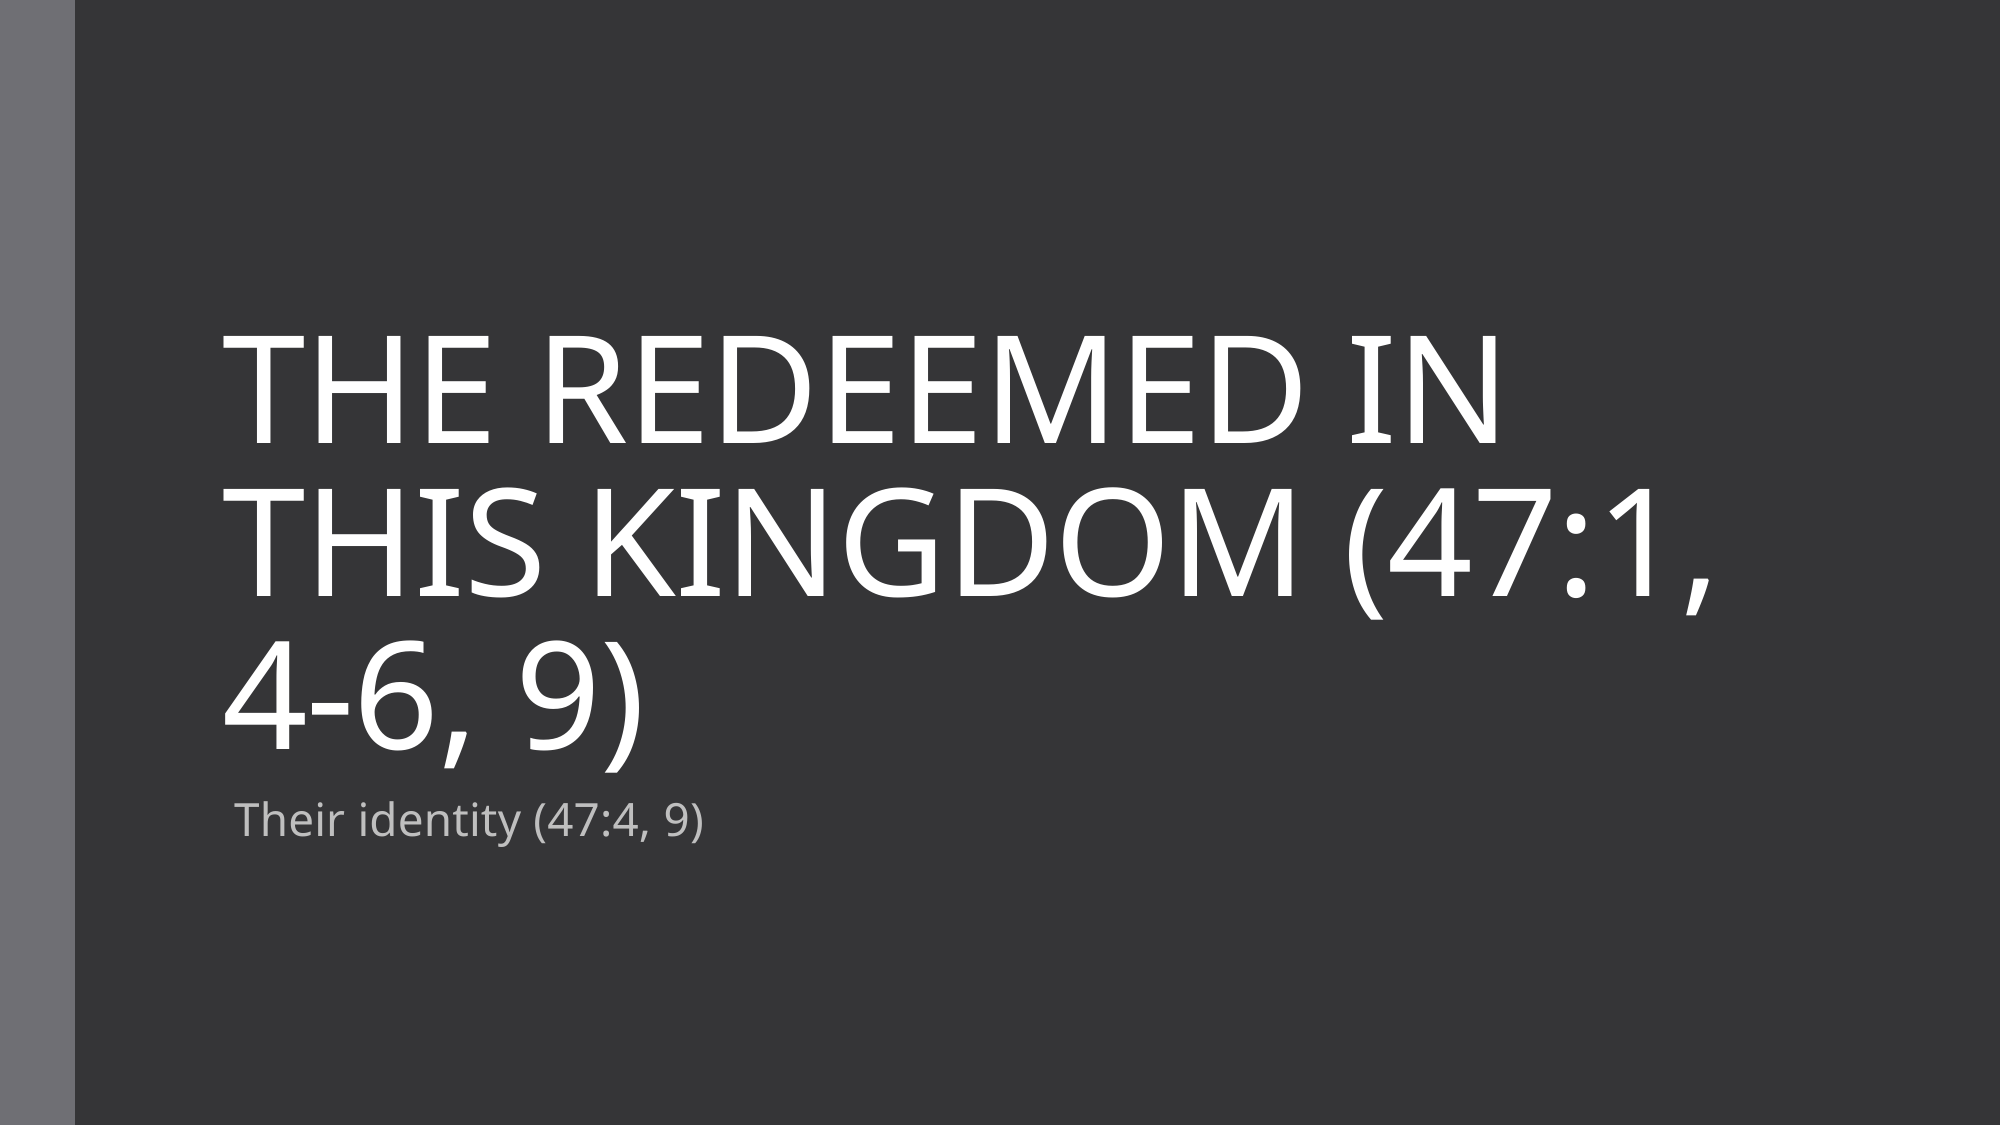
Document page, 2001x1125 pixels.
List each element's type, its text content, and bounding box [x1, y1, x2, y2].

subtitle Their identity (47:4, 9) [206, 787, 1752, 1066]
title THE REDEEMED IN THIS KINGDOM (47:1, 4-6, 9) [206, 124, 1752, 787]
